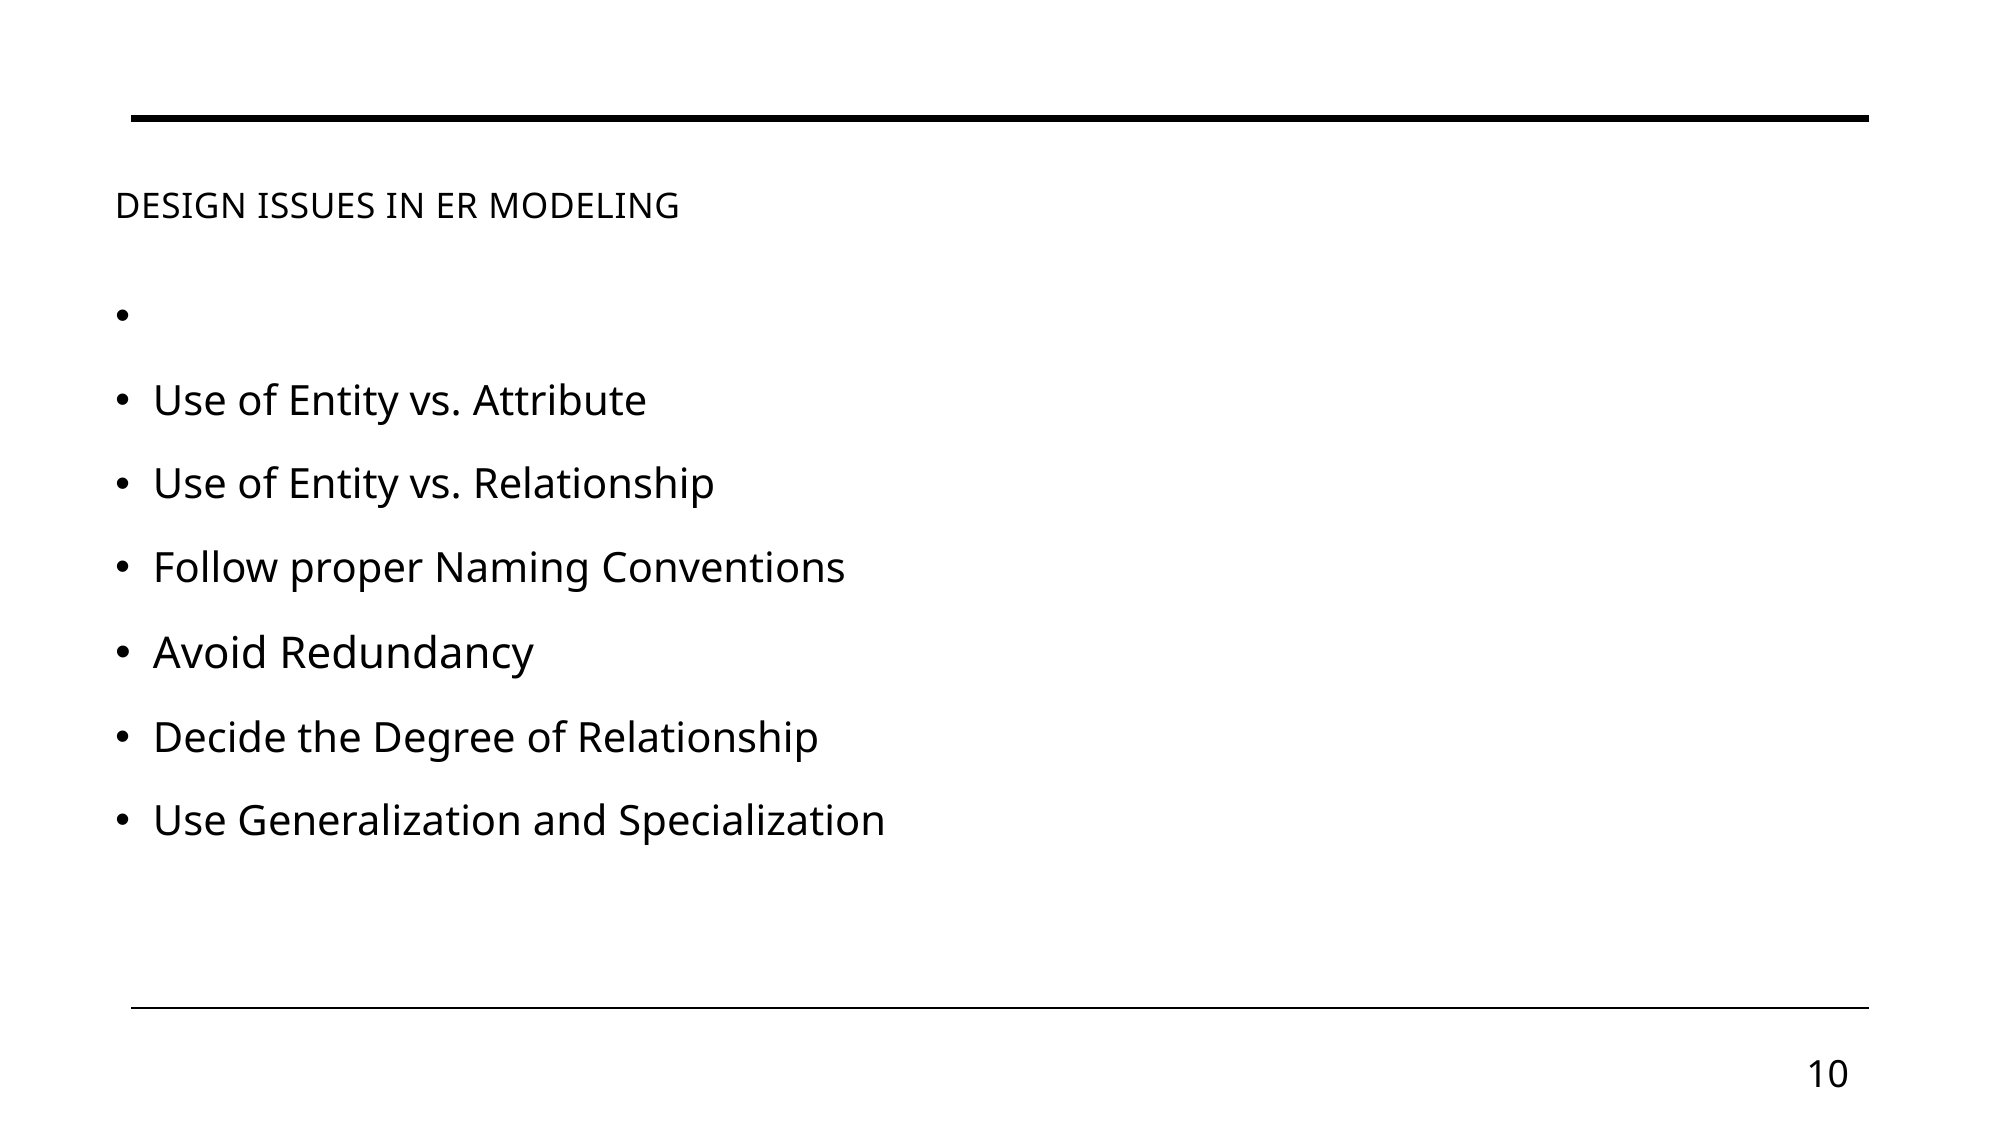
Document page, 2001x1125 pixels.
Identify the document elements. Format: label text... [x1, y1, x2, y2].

title Design Issues in ER Modeling [99, 172, 1739, 237]
text_box [1791, 1042, 1902, 1103]
list Use of Entity vs. Attribute Use of Entity vs. Relationship Follow proper Naming Conventions Avoid Redundancy Decide the Degree of Relationship Use Generalization and Specialization [100, 279, 1849, 1036]
